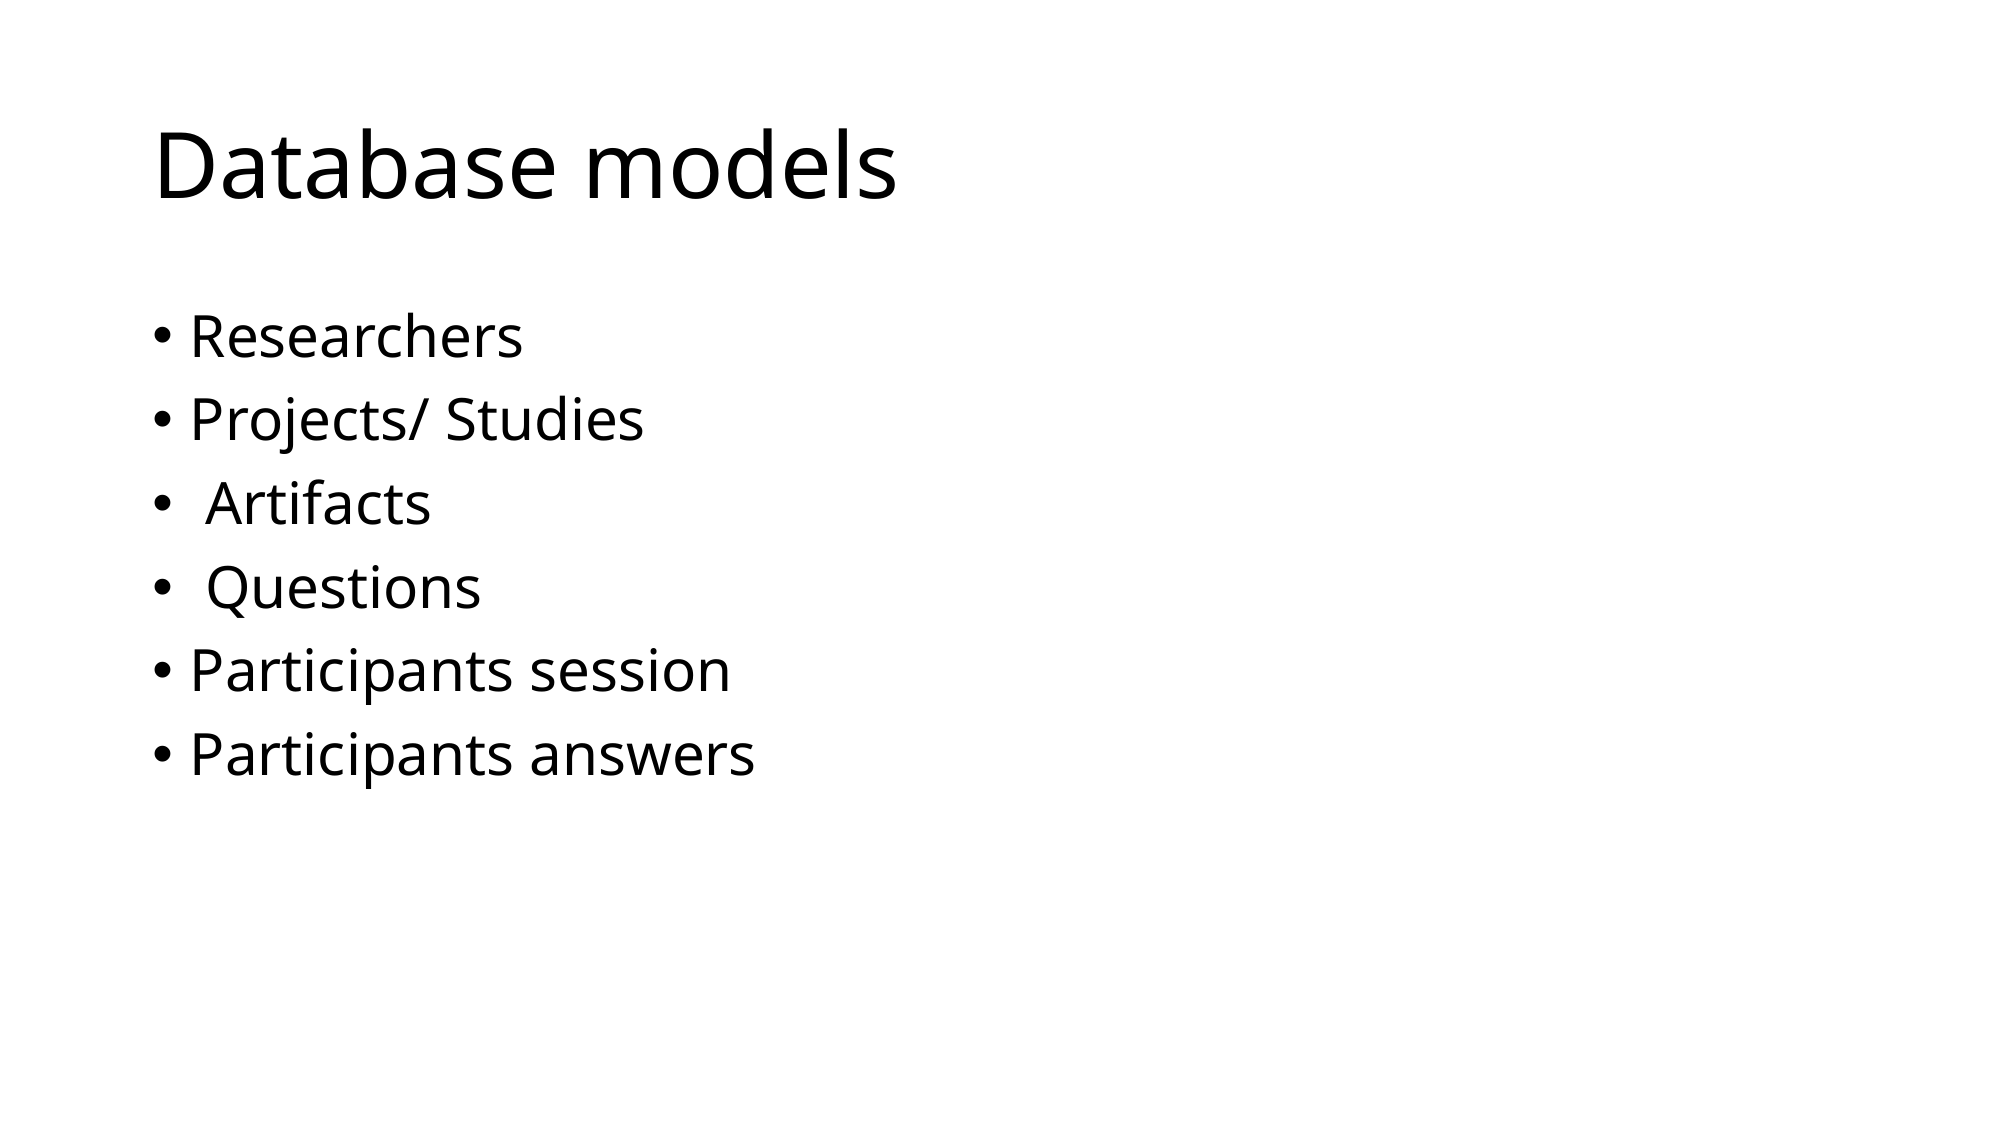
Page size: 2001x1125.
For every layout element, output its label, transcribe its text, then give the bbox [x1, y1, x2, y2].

list Researchers Projects/ Studies Artifacts Questions Participants session Participants answers [137, 299, 1863, 1014]
title Database models [137, 59, 1863, 278]
